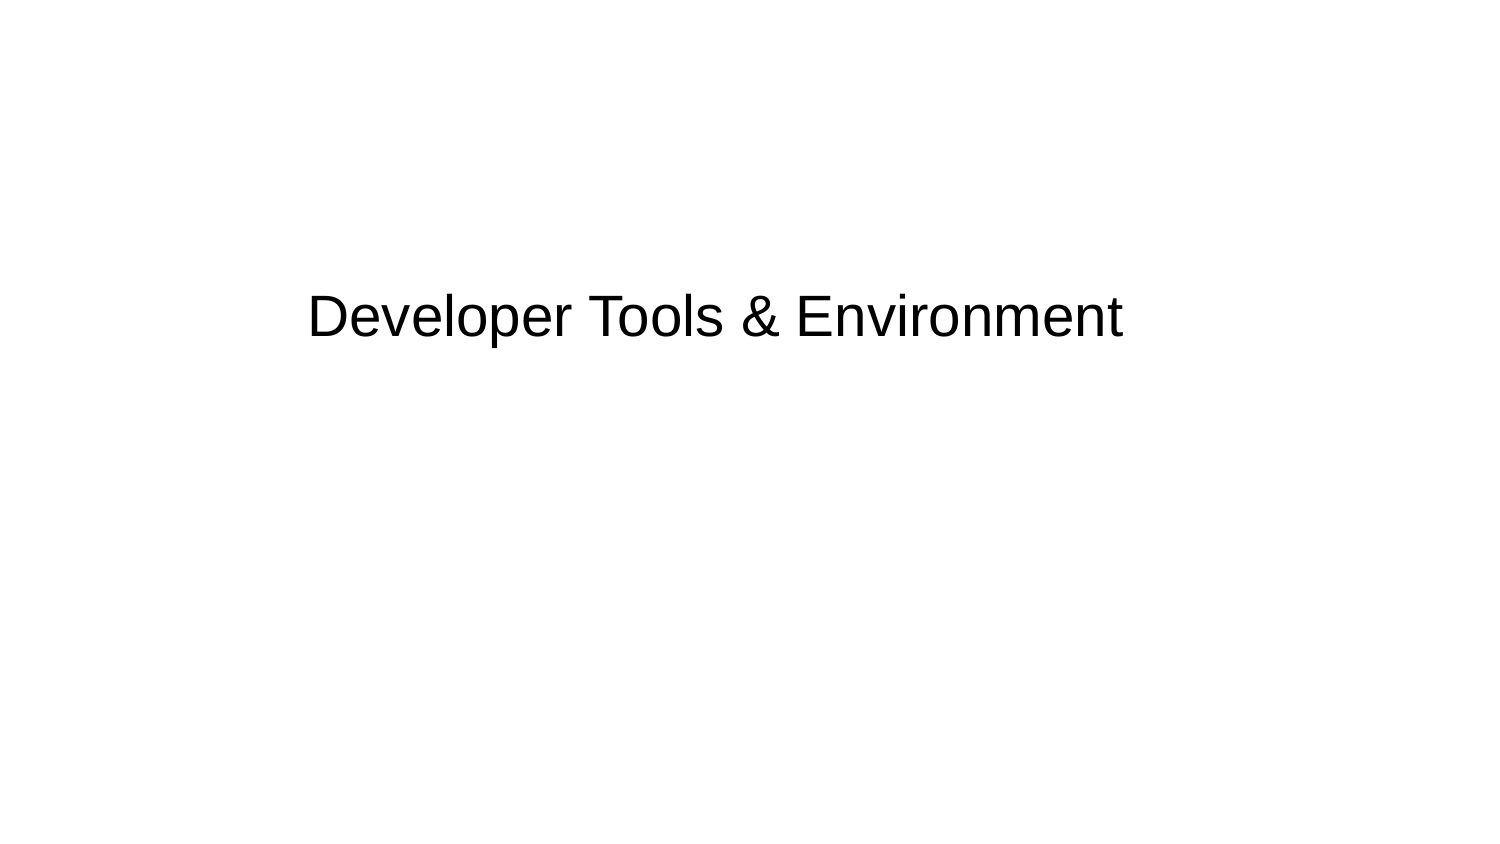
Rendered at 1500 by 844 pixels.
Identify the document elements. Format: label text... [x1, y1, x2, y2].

title Developer Tools & Environment [292, 263, 1263, 393]
